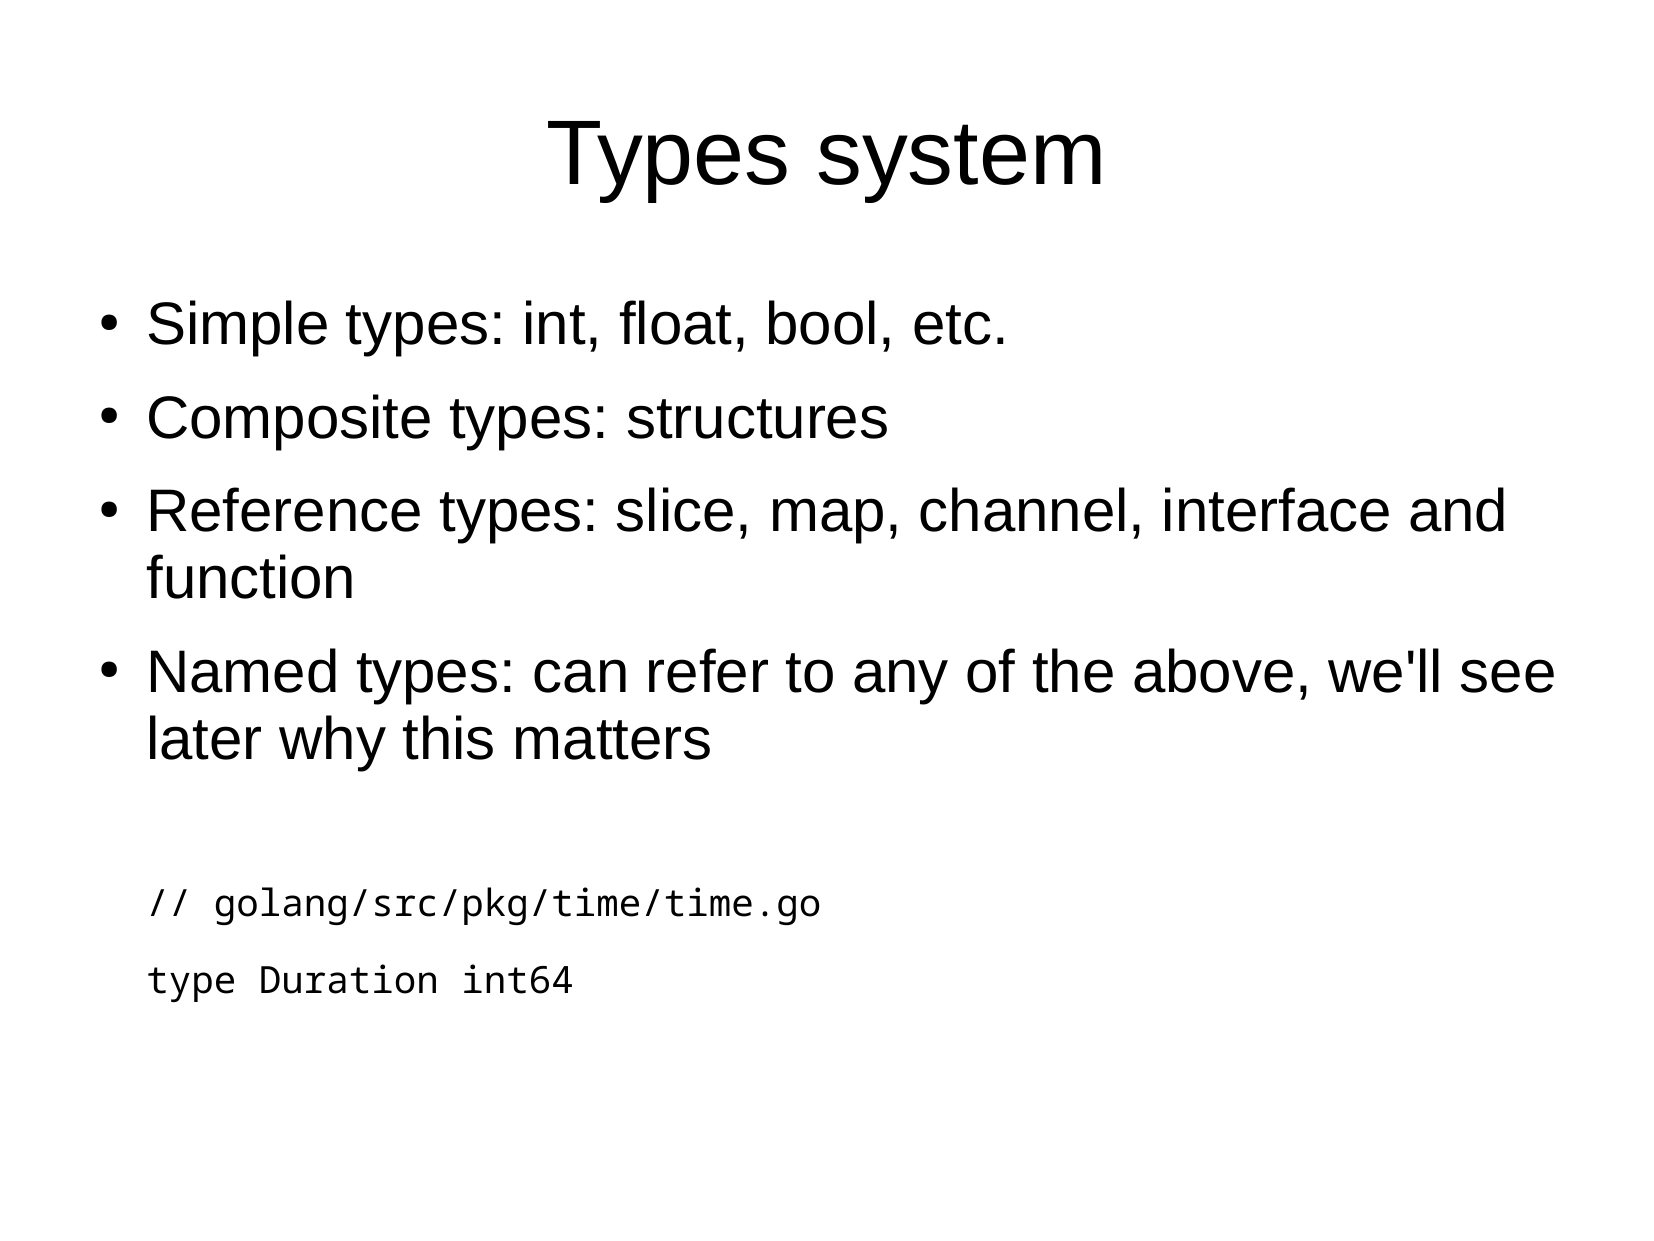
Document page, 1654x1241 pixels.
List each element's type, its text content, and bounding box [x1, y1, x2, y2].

list Simple types: int, float, bool, etc. Composite types: structures Reference types: slice, map, channel, interface and function Named types: can refer to any of the above, we'll see later why this matters // golang/src/pkg/time/time.go type Duration int64 [82, 290, 1571, 1010]
title Types system [82, 49, 1571, 257]
